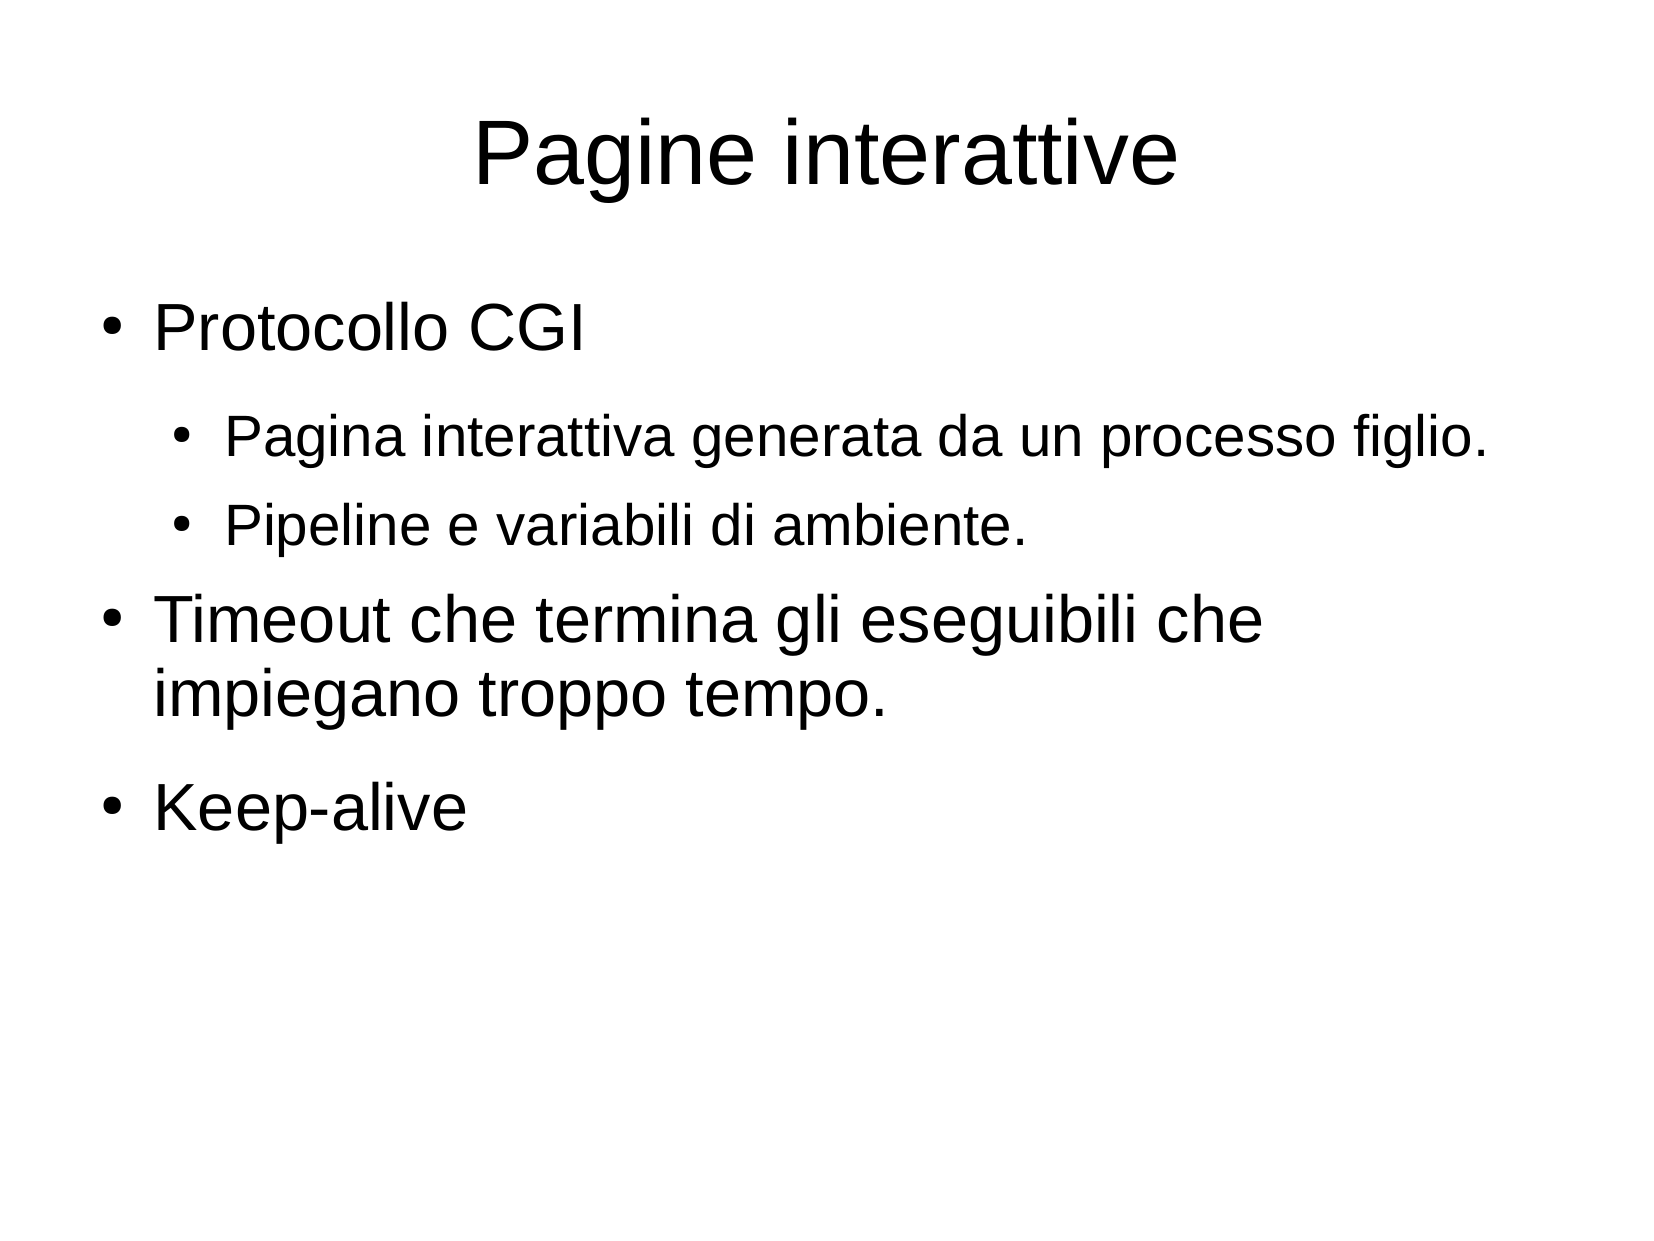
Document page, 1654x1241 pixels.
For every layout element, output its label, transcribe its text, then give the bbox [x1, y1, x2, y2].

list Protocollo CGI Pagina interattiva generata da un processo figlio. Pipeline e variabili di ambiente. Timeout che termina gli eseguibili che impiegano troppo tempo. Keep-alive [82, 290, 1571, 1109]
title Pagine interattive [82, 49, 1571, 257]
